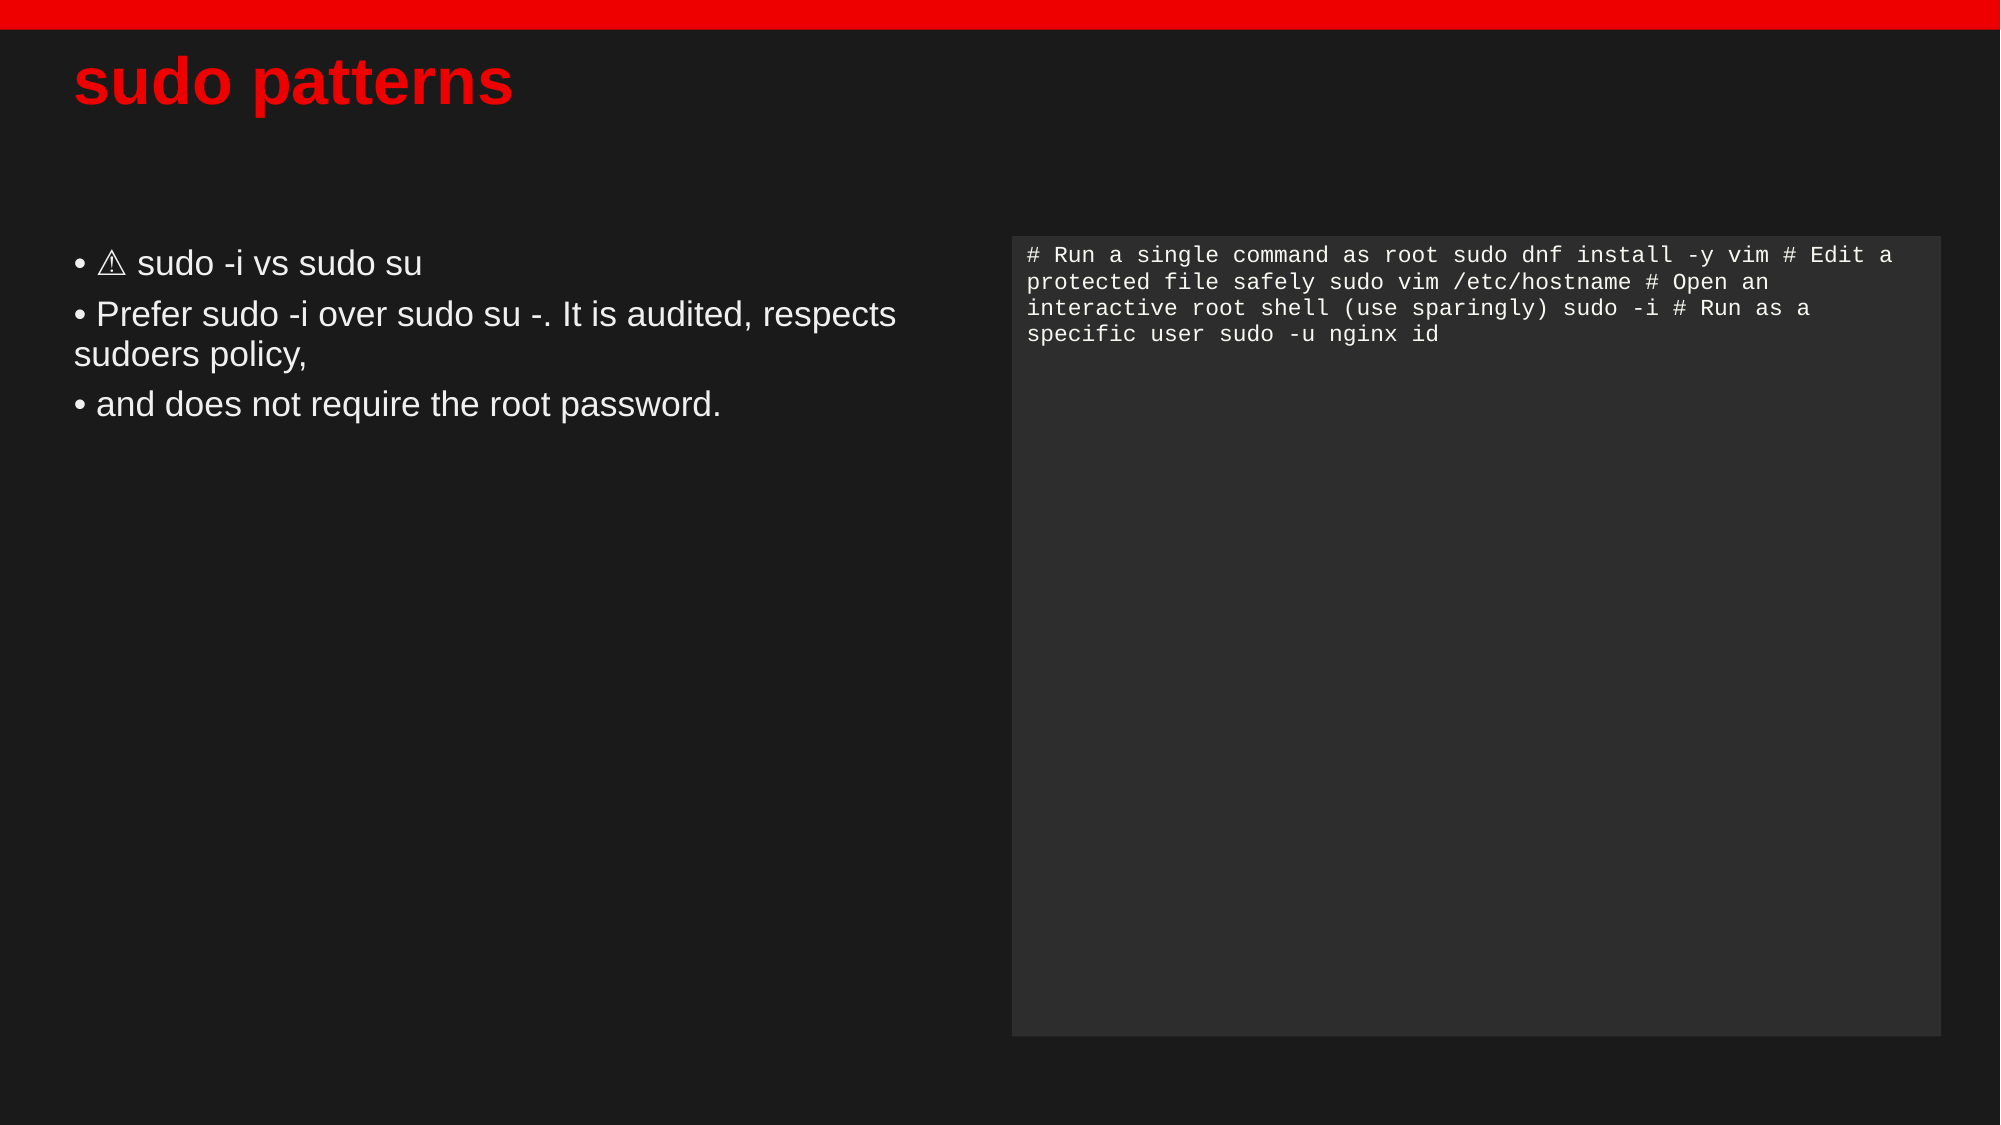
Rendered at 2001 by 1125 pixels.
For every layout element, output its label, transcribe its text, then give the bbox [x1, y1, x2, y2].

text_box # Run a single command as root sudo dnf install -y vim # Edit a protected file safely sudo vim /etc/hostname # Open an interactive root shell (use sparingly) sudo -i # Run as a specific user sudo -u nginx id [1011, 236, 1942, 1037]
text_box • ⚠️ sudo -i vs sudo su • Prefer sudo -i over sudo su -. It is audited, respects sudoers policy, • and does not require the root password. [59, 236, 989, 1037]
text_box sudo patterns [59, 36, 1942, 208]
text_box [0, 0, 2001, 30]
